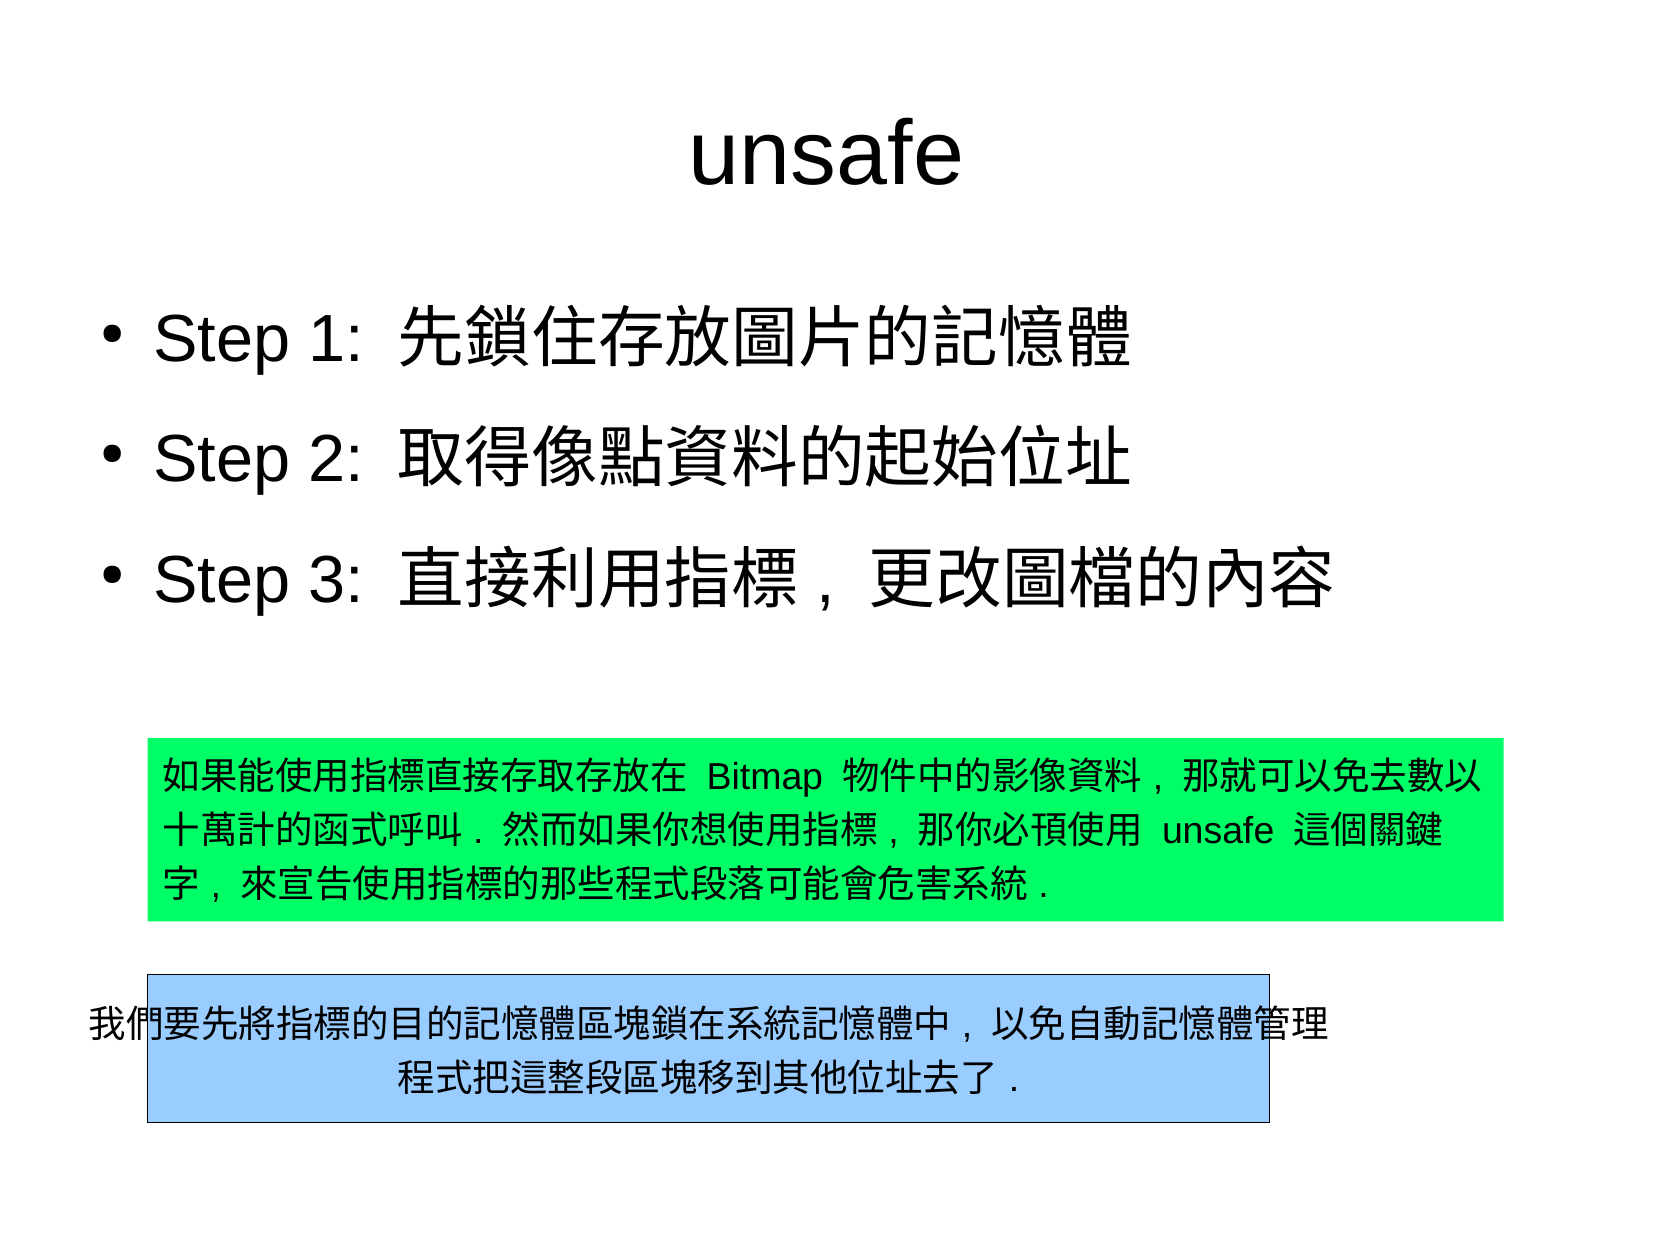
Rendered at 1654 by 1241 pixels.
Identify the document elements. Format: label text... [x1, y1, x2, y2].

list Step 1: 先鎖住存放圖片的記憶體 Step 2: 取得像點資料的起始位址 Step 3: 直接利用指標, 更改圖檔的內容 [82, 290, 1571, 1109]
text_box 如果能使用指標直接存取存放在 Bitmap 物件中的影像資料, 那就可以免去數以十萬計的函式呼叫. 然而如果你想使用指標, 那你必頇使用 unsafe 這個關鍵字, 來宣告使用指標的那些程式段落可能會危害系統. [147, 738, 1504, 922]
title unsafe [82, 49, 1571, 257]
text_box 我們要先將指標的目的記憶體區塊鎖在系統記憶體中, 以免自動記憶體管理 程式把這整段區塊移到其他位址去了. [147, 974, 1270, 1123]
